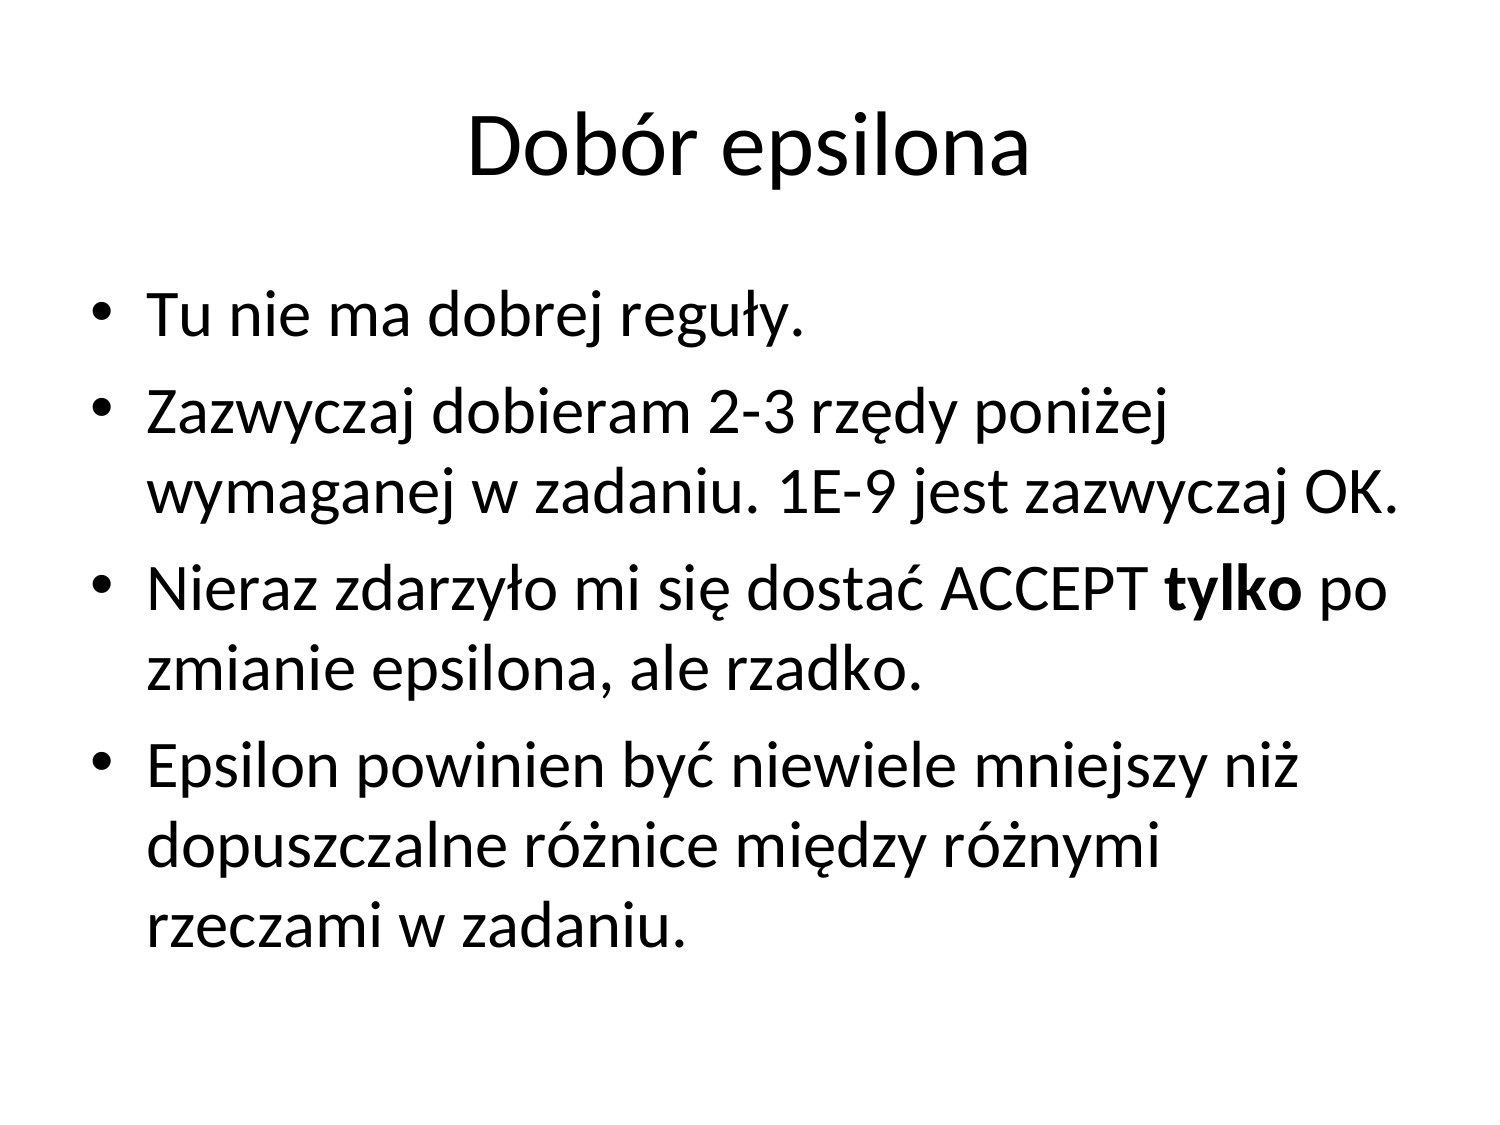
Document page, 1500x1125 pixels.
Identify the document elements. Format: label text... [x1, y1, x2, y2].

list Tu nie ma dobrej reguły. Zazwyczaj dobieram 2-3 rzędy poniżej wymaganej w zadaniu. 1E-9 jest zazwyczaj OK. Nieraz zdarzyło mi się dostać ACCEPT tylko po zmianie epsilona, ale rzadko. Epsilon powinien być niewiele mniejszy niż dopuszczalne różnice między różnymi rzeczami w zadaniu. [75, 262, 1426, 1005]
title Dobór epsilona [75, 45, 1426, 233]
